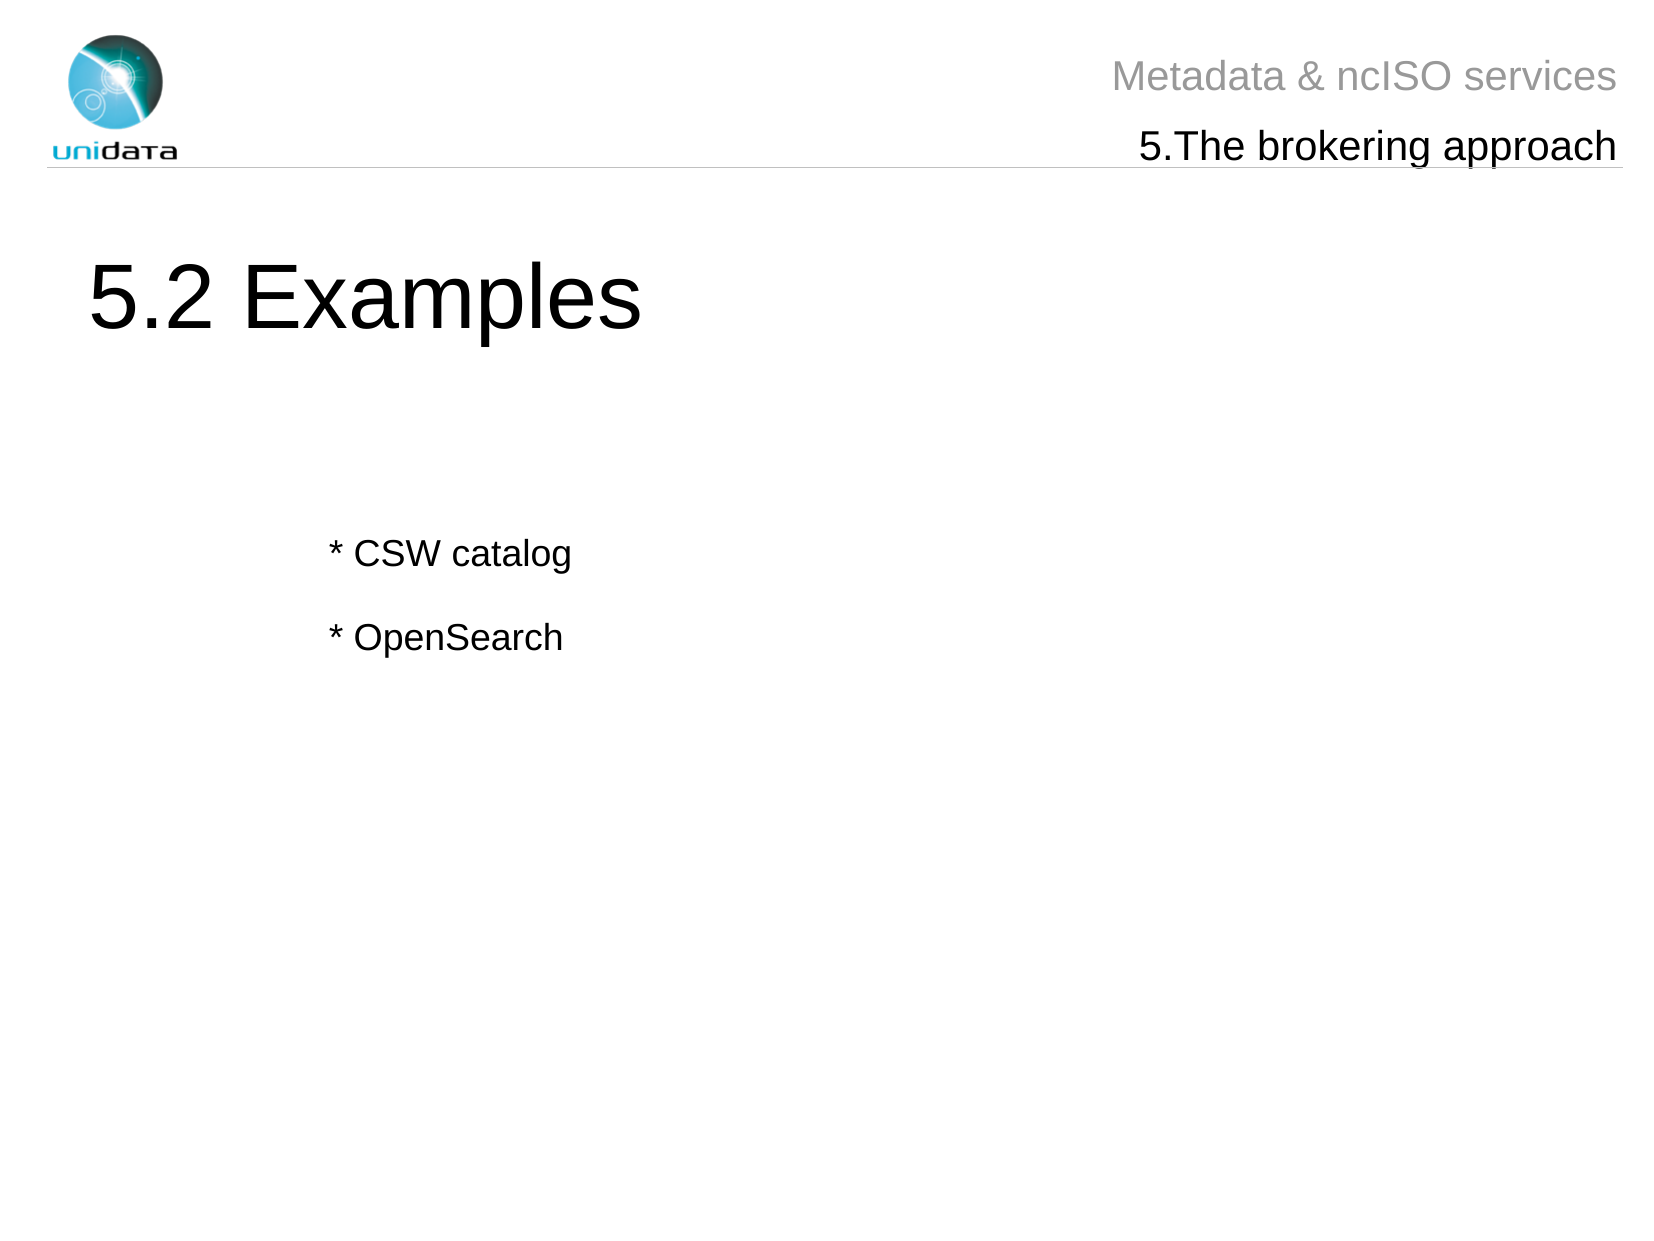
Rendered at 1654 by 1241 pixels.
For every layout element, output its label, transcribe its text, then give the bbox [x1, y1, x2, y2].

title Metadata & ncISO services 5.The brokering approach [980, 41, 1618, 158]
text_box * CSW catalog * OpenSearch [313, 525, 1036, 708]
title 5.2 Examples [88, 168, 1577, 375]
picture [41, 23, 188, 174]
